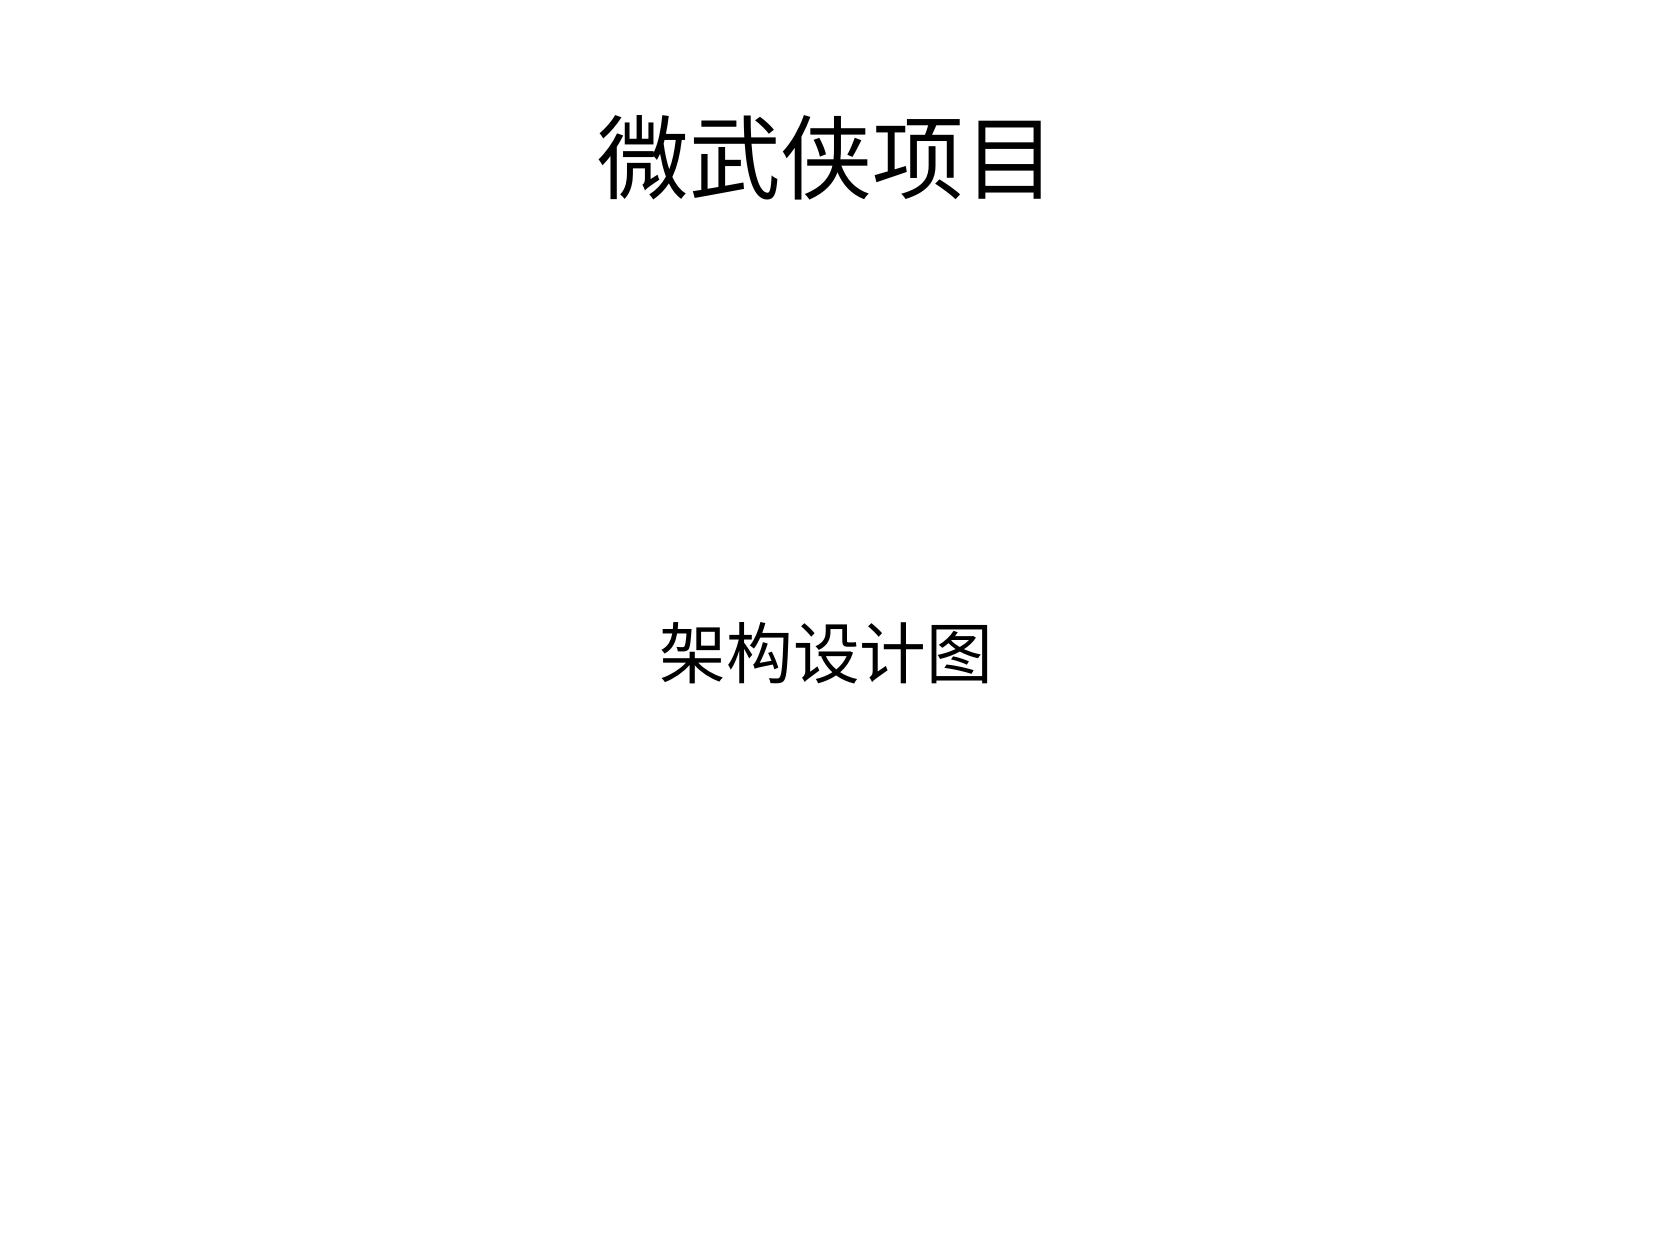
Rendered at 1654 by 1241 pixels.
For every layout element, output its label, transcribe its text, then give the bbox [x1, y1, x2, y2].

subtitle 架构设计图 [82, 290, 1571, 1010]
title 微武侠项目 [82, 49, 1571, 257]
